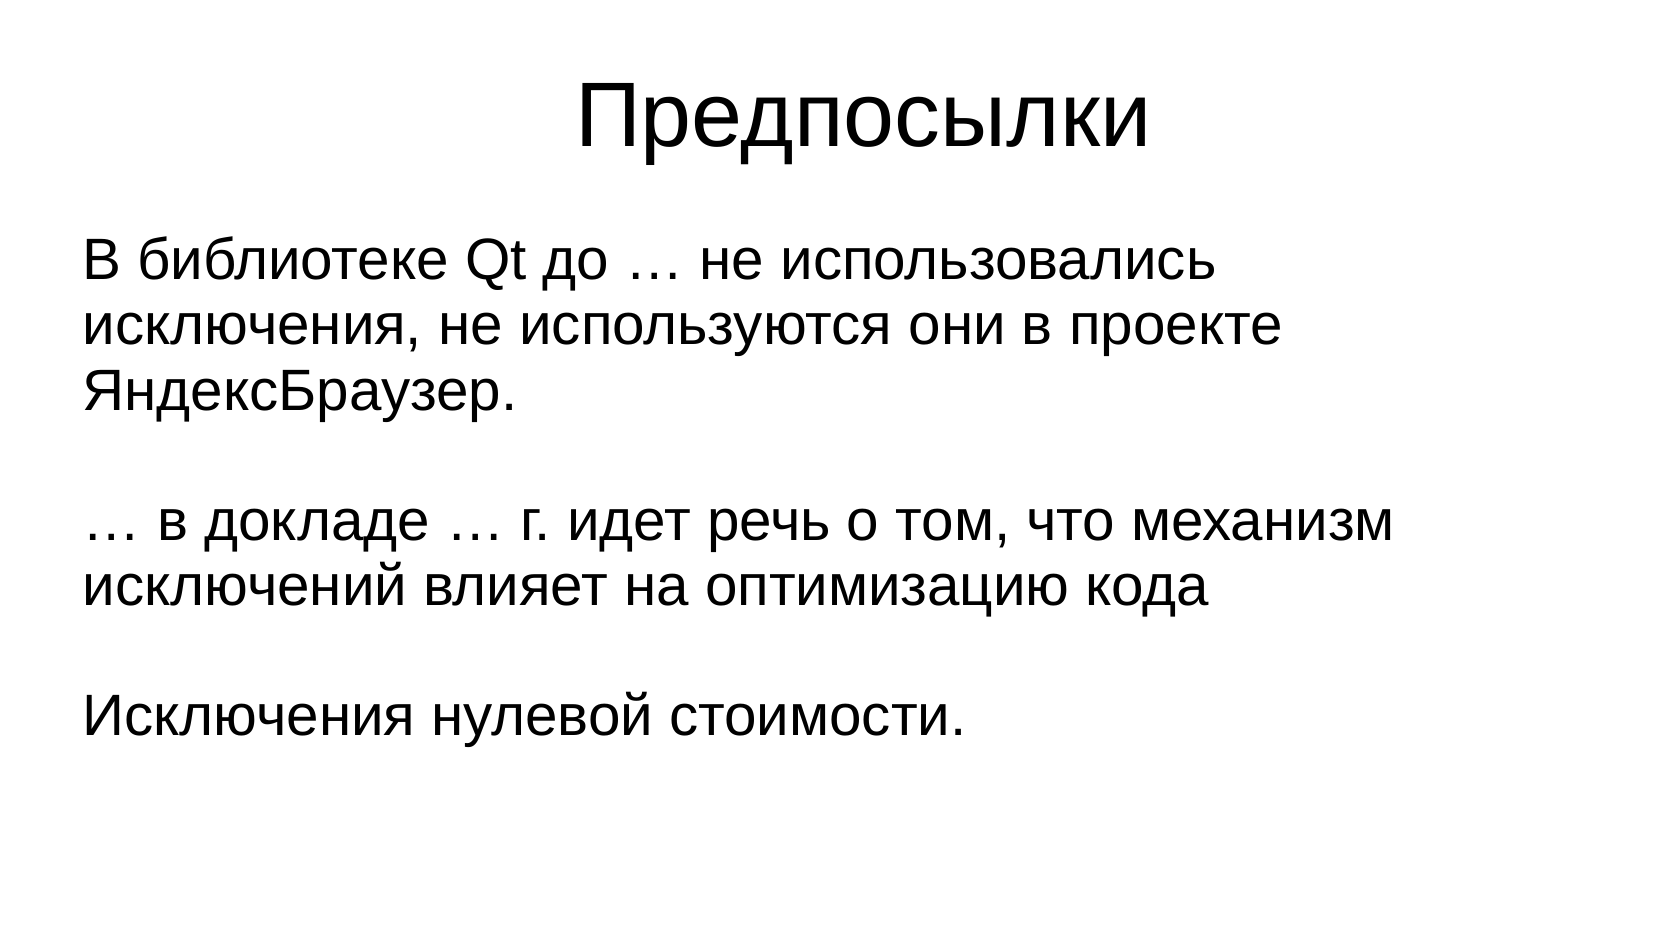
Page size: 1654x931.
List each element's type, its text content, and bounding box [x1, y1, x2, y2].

subtitle В библиотеке Qt до … не использовались исключения, не используются они в проекте ЯндексБраузер. … в докладе … г. идет речь о том, что механизм исключений влияет на оптимизацию кода Исключения нулевой стоимости. [82, 217, 1571, 757]
title Предпосылки [82, 37, 1571, 193]
